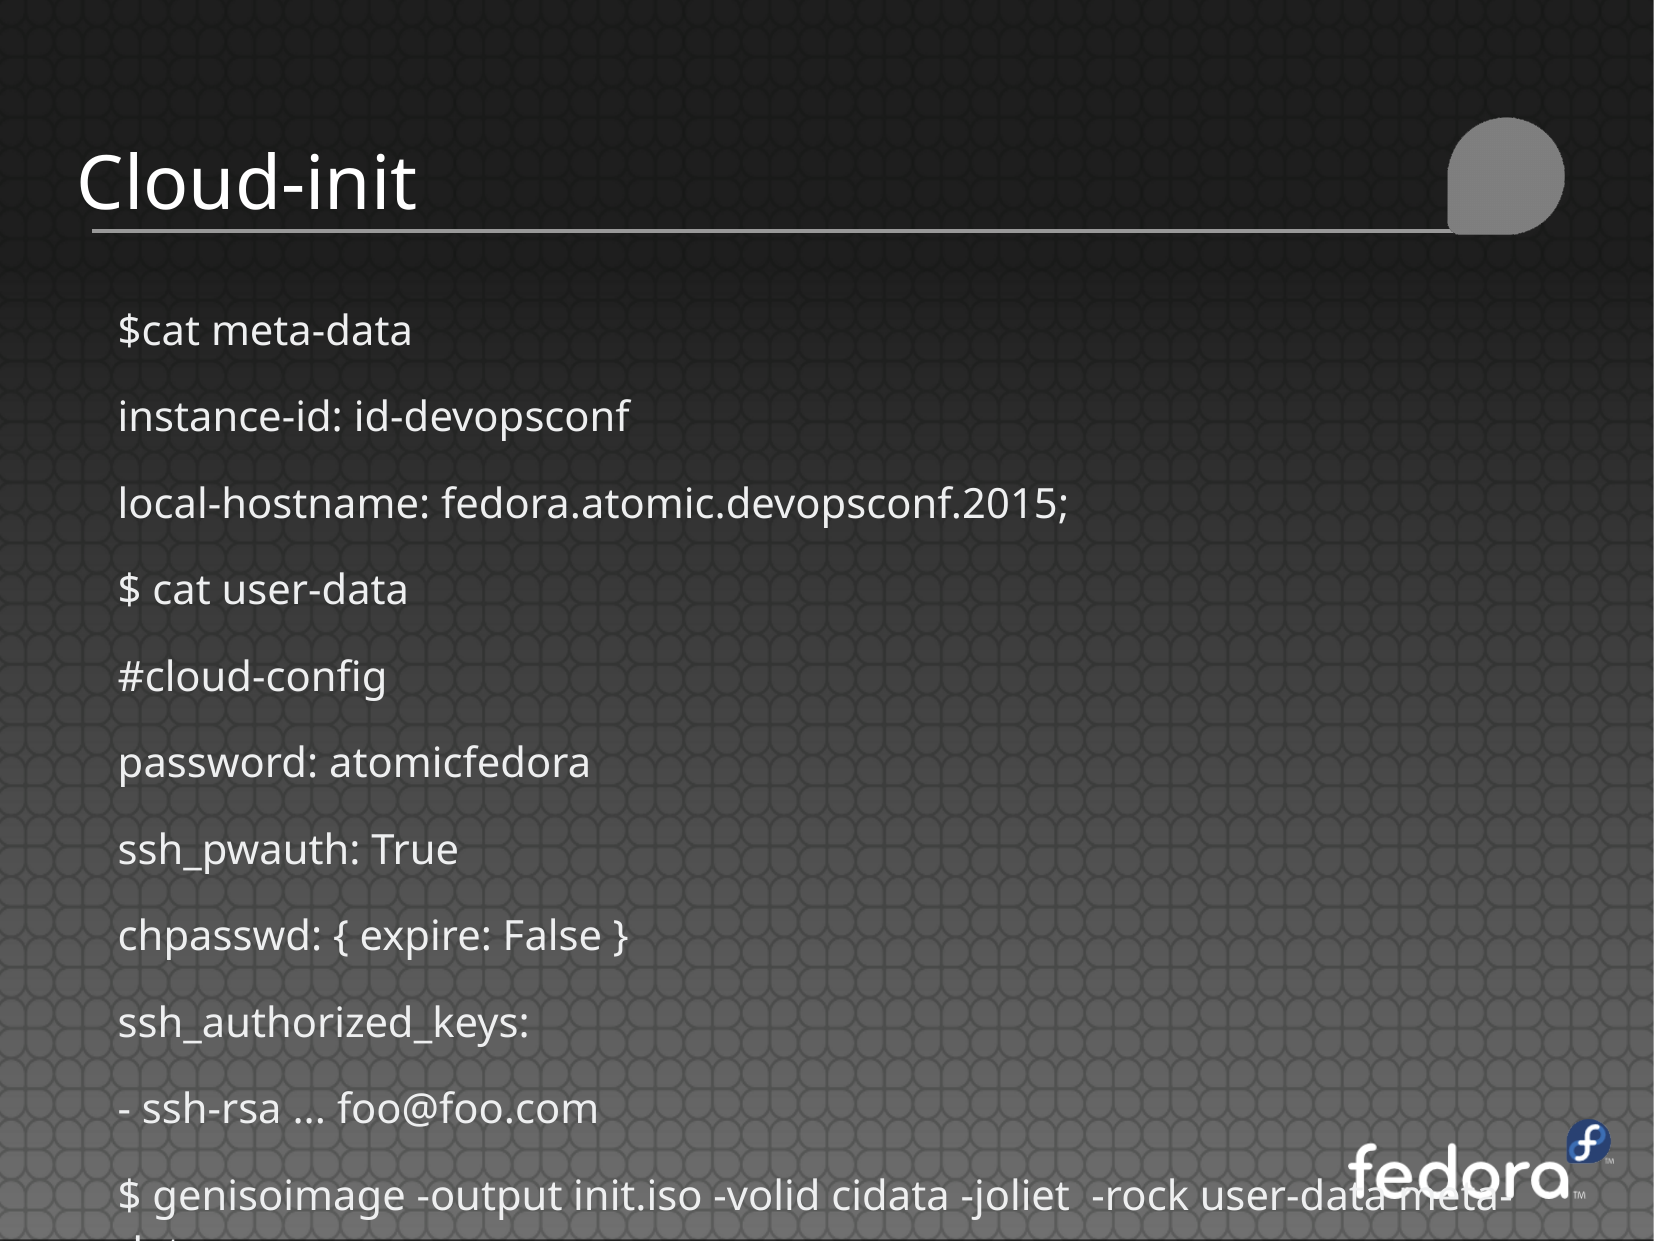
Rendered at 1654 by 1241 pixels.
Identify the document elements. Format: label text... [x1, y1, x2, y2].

picture [0, 0, 1654, 1241]
list $cat meta-data instance-id: id-devopsconf local-hostname: fedora.atomic.devopsconf.2015; $ cat user-data #cloud-config password: atomicfedora ssh_pwauth: True chpasswd: { expire: False } ssh_authorized_keys: - ssh-rsa ... foo@foo.com $ genisoimage -output init.iso -volid cidata -joliet -rock user-data meta-data [46, 300, 1536, 1241]
title Cloud-init [76, 112, 1566, 249]
